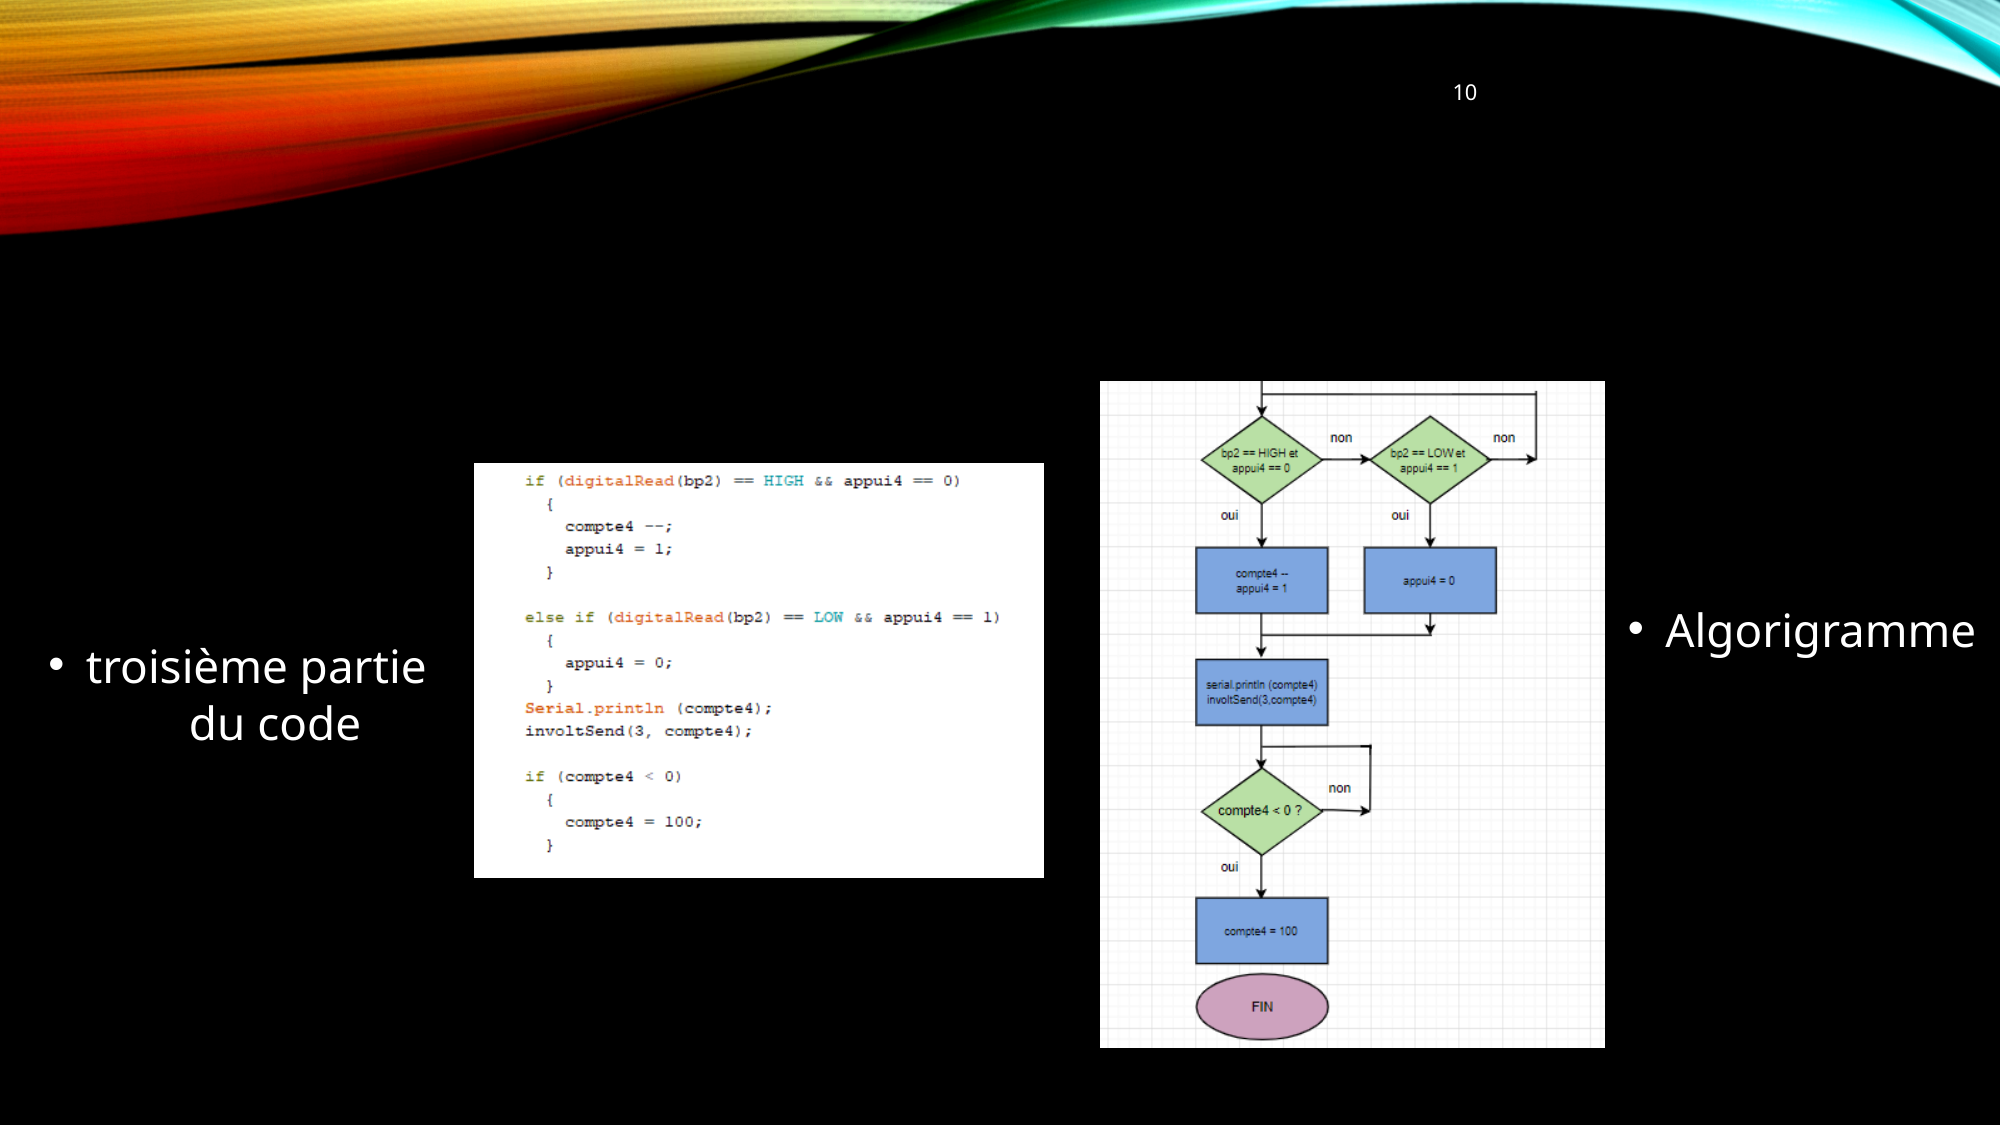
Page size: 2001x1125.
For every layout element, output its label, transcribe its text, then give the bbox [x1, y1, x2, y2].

text_box Algorigramme [1605, 595, 2000, 715]
picture [474, 463, 1044, 878]
picture [1100, 381, 1605, 1048]
text_box troisième partie du code [0, 631, 474, 799]
text_box [1437, 62, 1888, 123]
